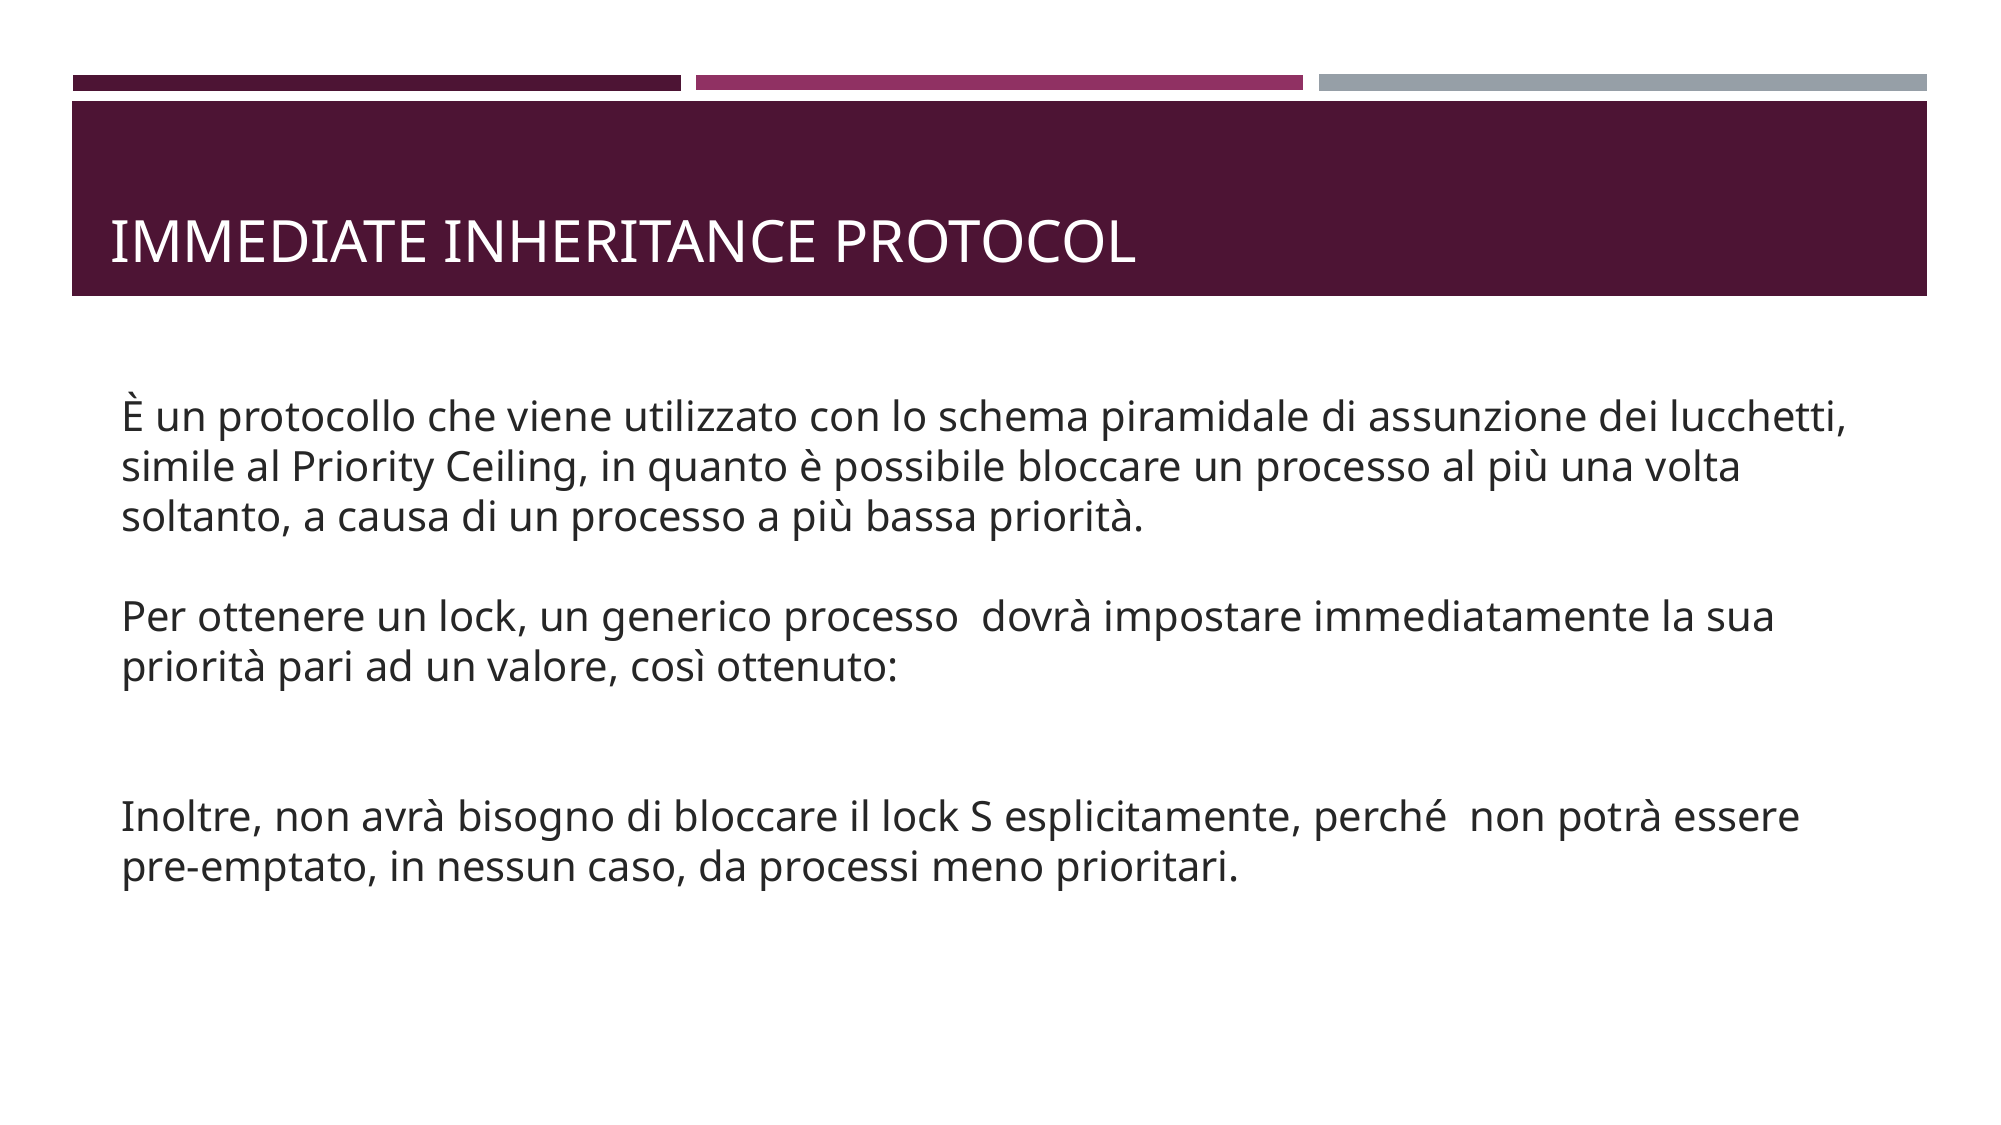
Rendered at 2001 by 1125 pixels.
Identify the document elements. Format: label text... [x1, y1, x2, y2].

text_box È un protocollo che viene utilizzato con lo schema piramidale di assunzione dei lucchetti, simile al Priority Ceiling, in quanto è possibile bloccare un processo al più una volta soltanto, a causa di un processo a più bassa priorità. Per ottenere un lock, un generico processo dovrà impostare immediatamente la sua priorità pari ad un valore, così ottenuto: Inoltre, non avrà bisogno di bloccare il lock S esplicitamente, perché non potrà essere pre-emptato, in nessun caso, da processi meno prioritari. [106, 381, 1894, 903]
title Immediate inheritance protocol [95, 115, 1905, 282]
